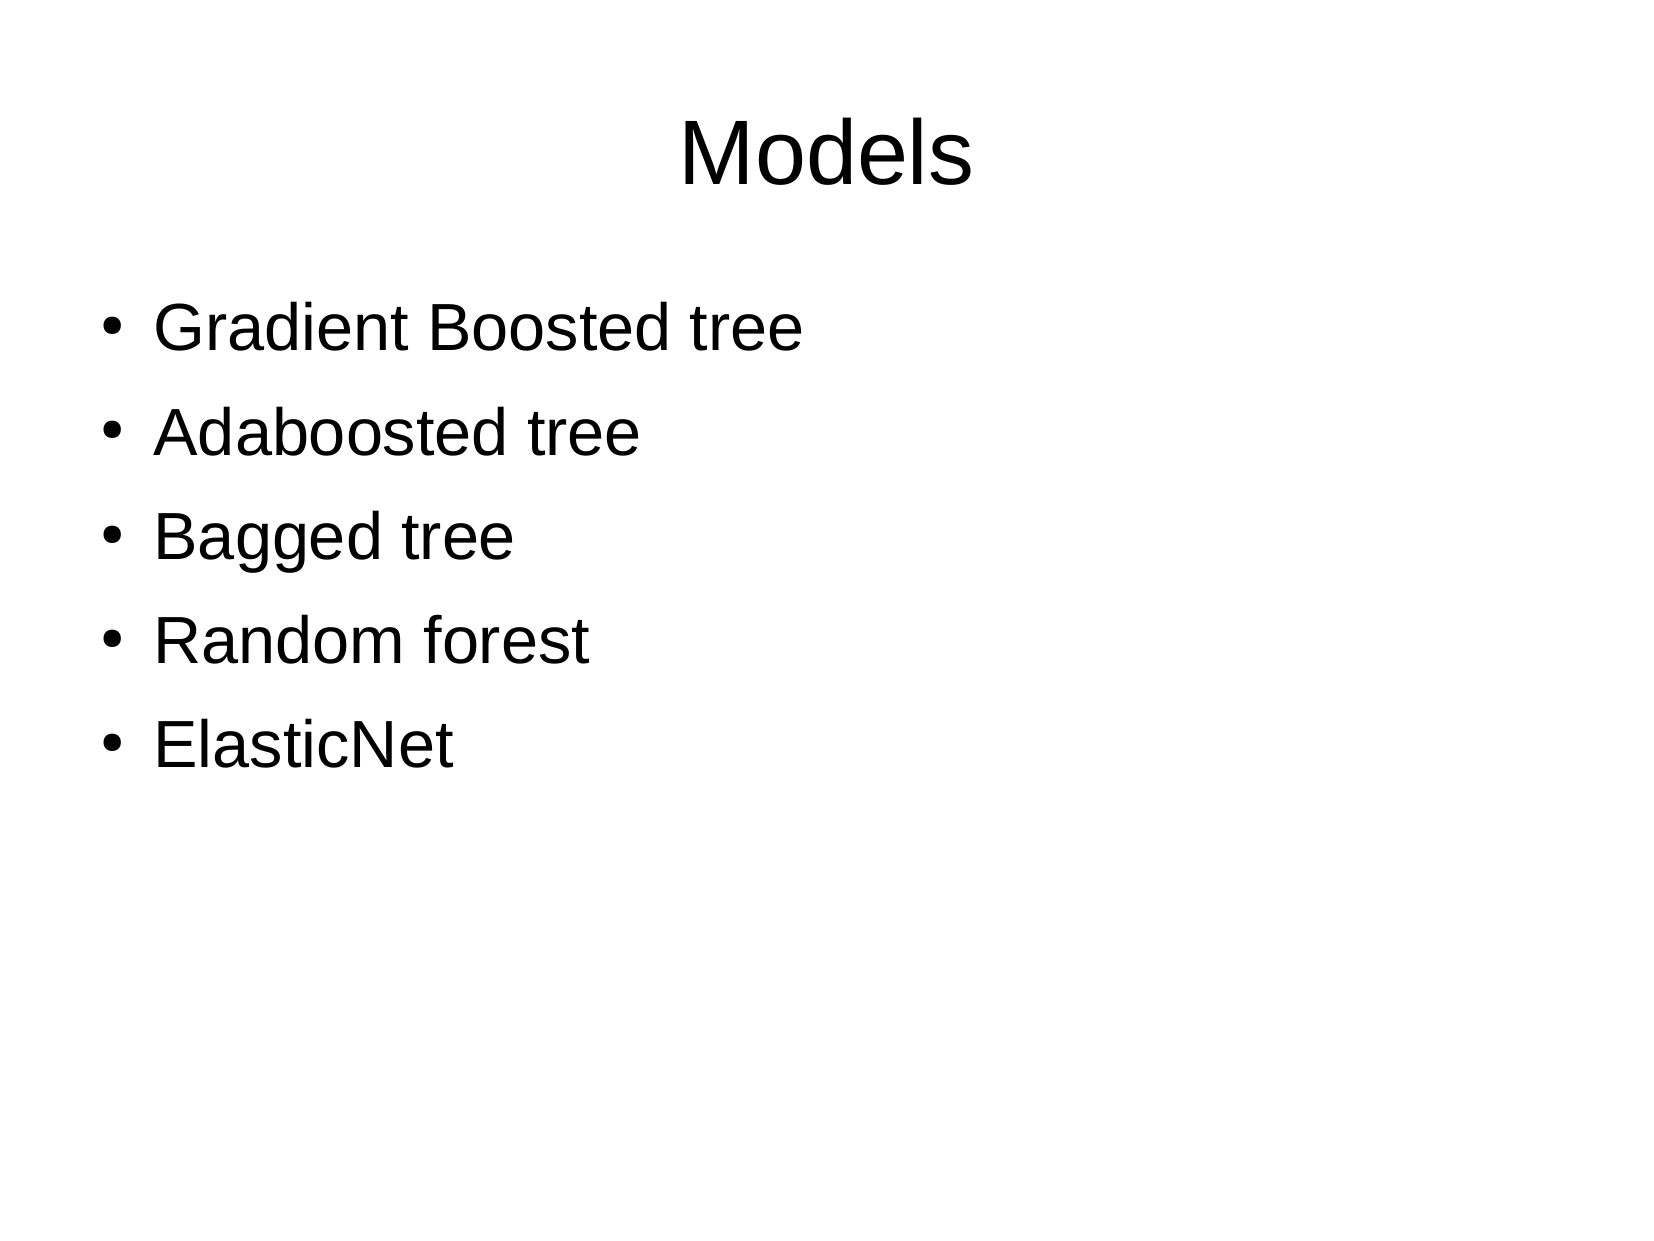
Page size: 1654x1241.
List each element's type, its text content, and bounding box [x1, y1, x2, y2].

title Models [82, 49, 1571, 257]
list Gradient Boosted tree Adaboosted tree Bagged tree Random forest ElasticNet [82, 290, 1571, 1010]
